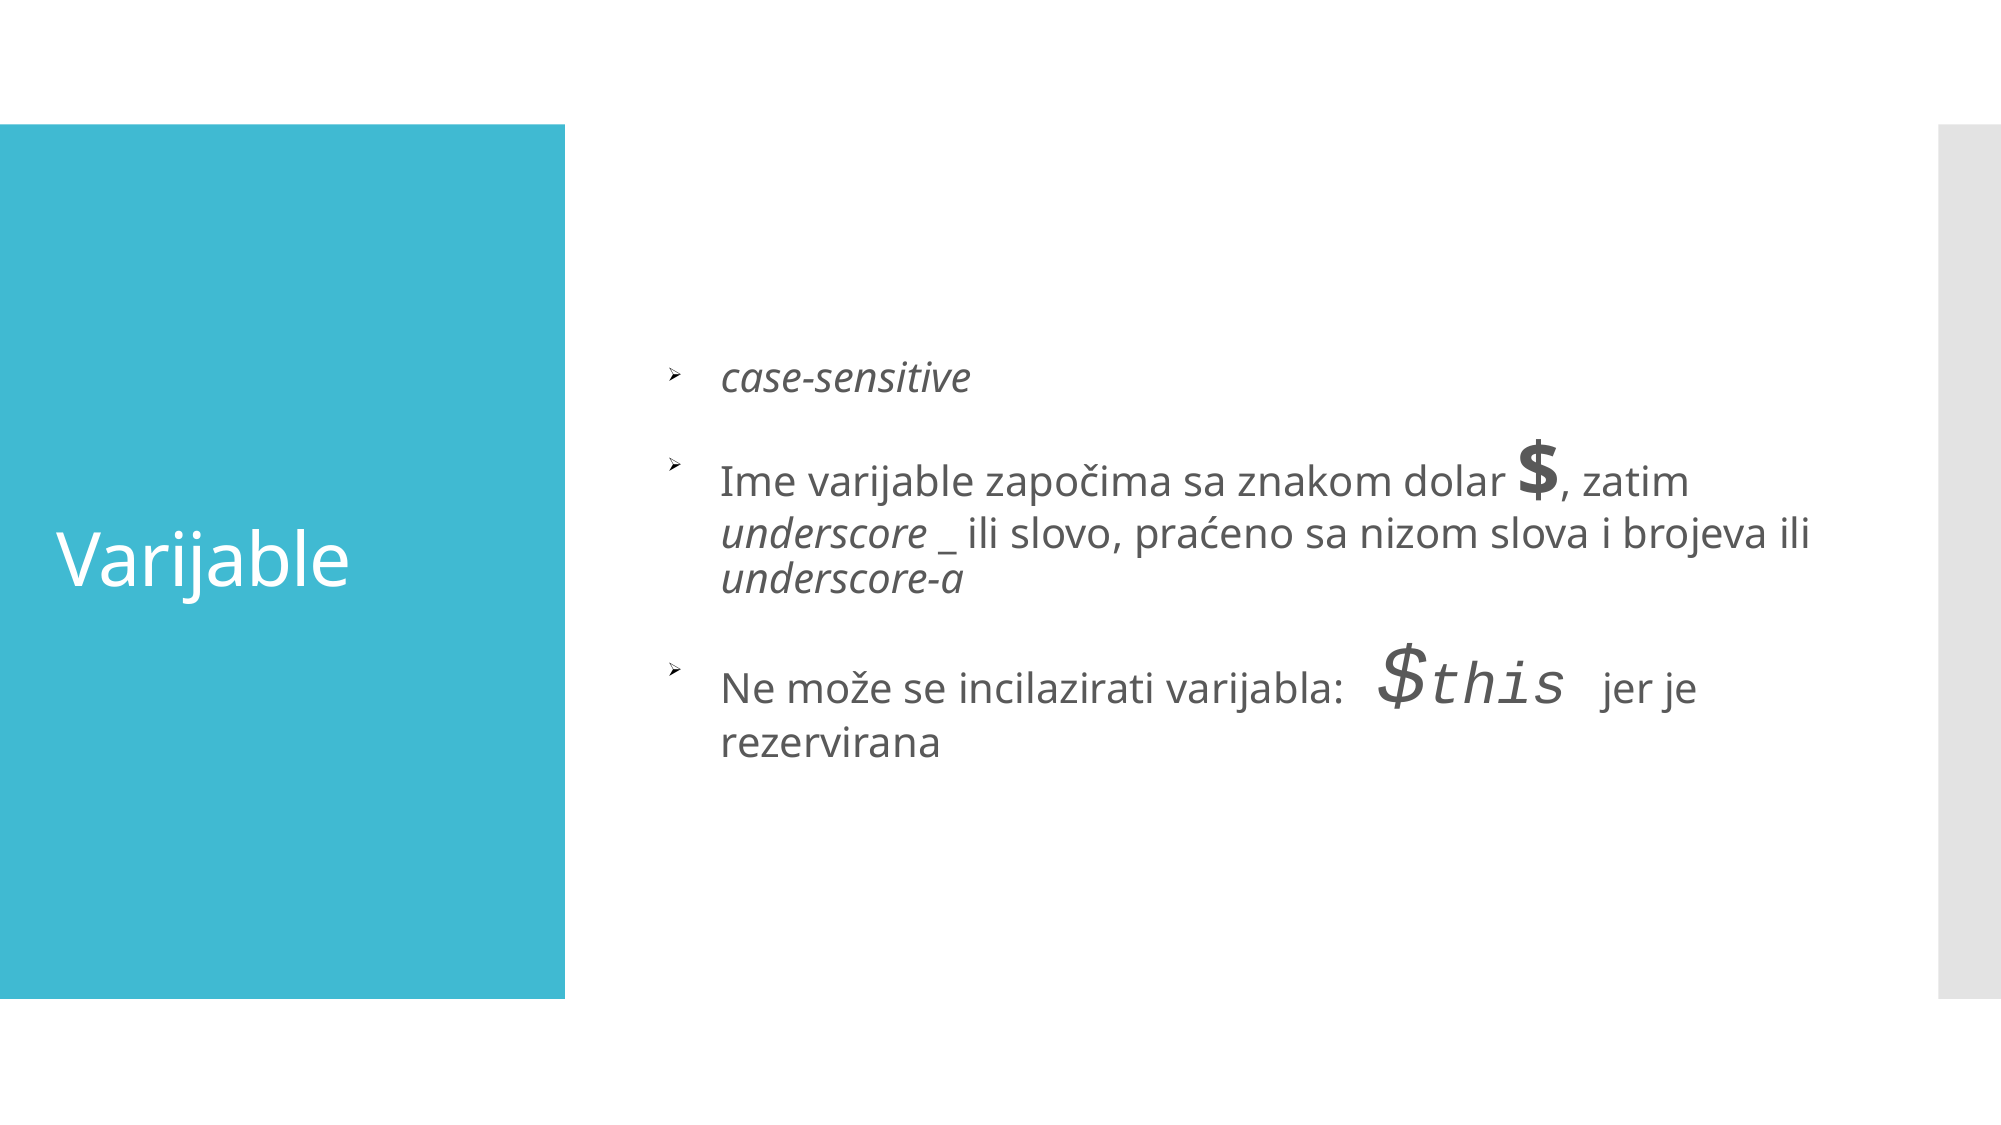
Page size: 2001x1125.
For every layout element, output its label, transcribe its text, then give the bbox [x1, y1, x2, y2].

list case-sensitive Ime varijable započima sa znakom dolar $, zatim underscore _ ili slovo, praćeno sa nizom slova i brojeva ili underscore-a Ne može se incilazirati varijabla: $this jer je rezervirana [634, 141, 1835, 982]
title Varijable [41, 184, 525, 940]
